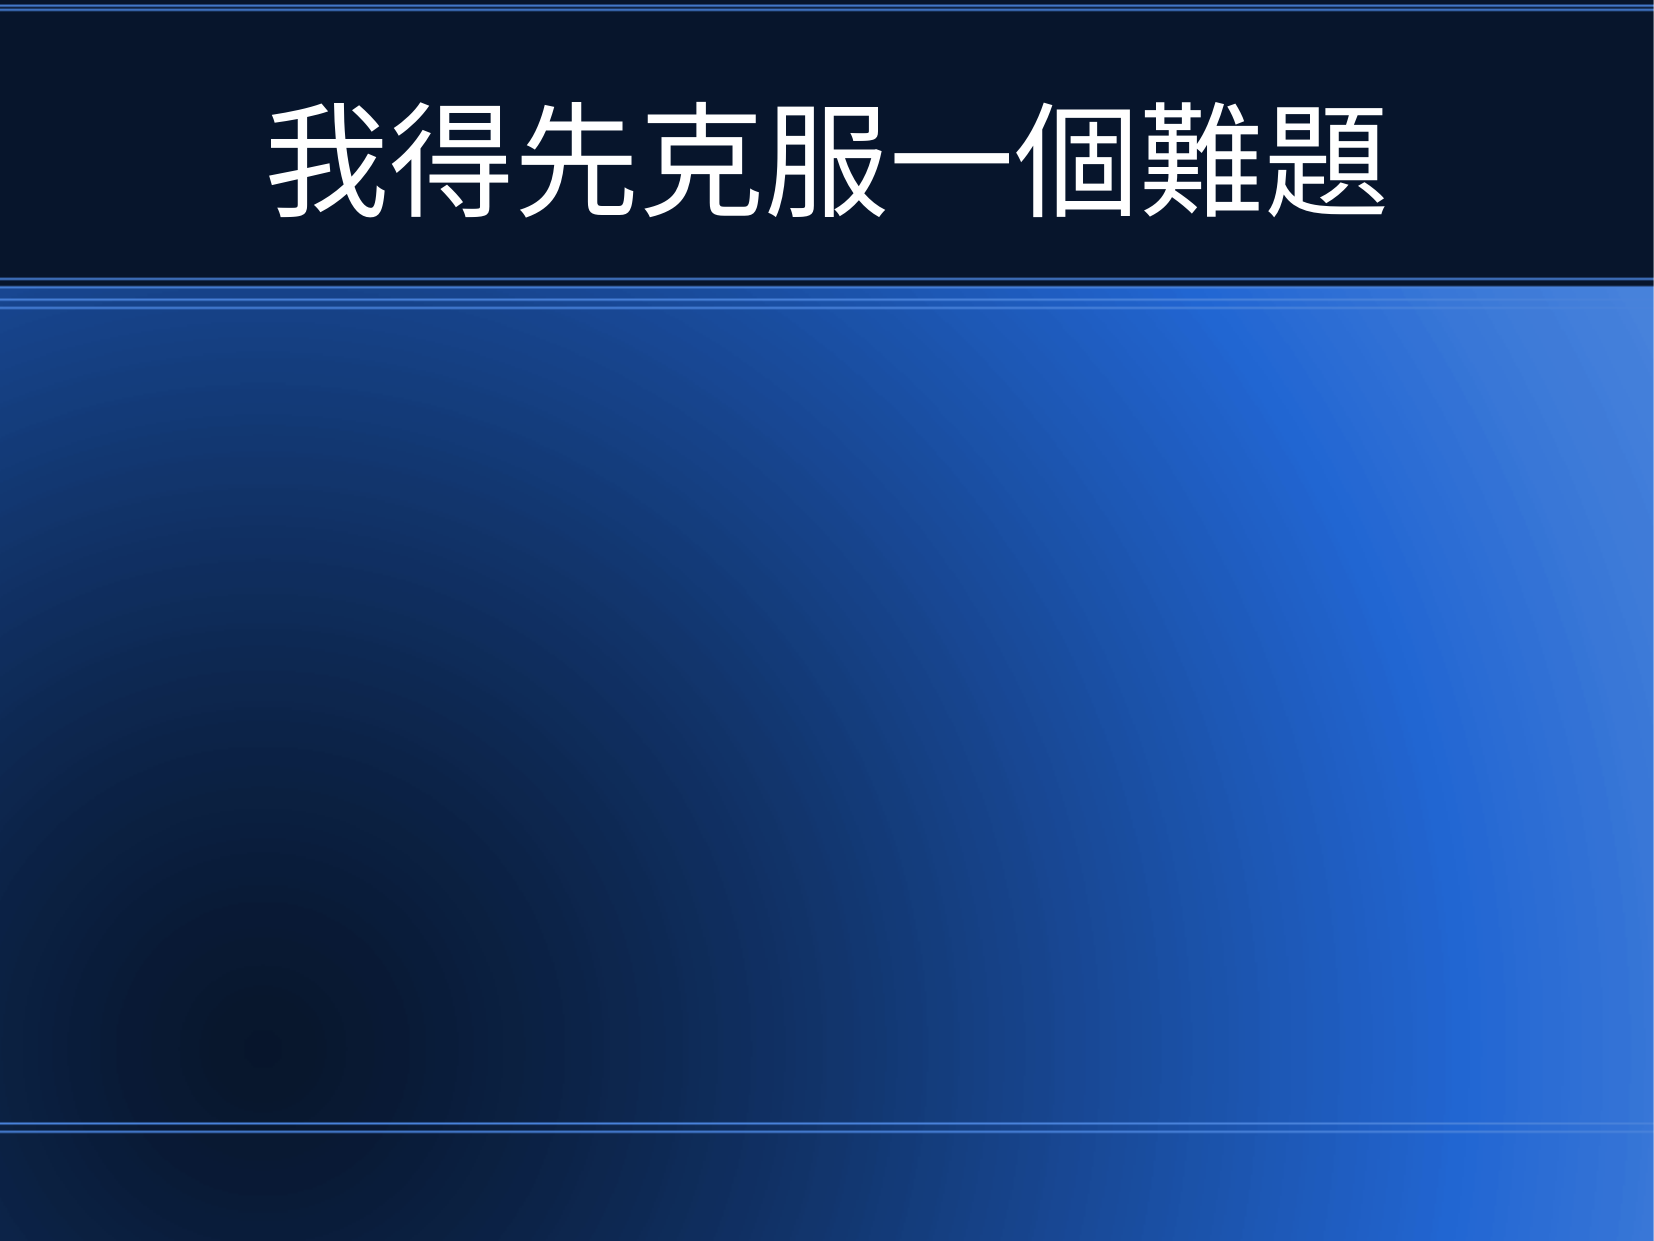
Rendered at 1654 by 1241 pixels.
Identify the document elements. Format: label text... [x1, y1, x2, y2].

title 我得先克服一個難題 [82, 49, 1571, 257]
picture [0, 0, 1654, 1241]
